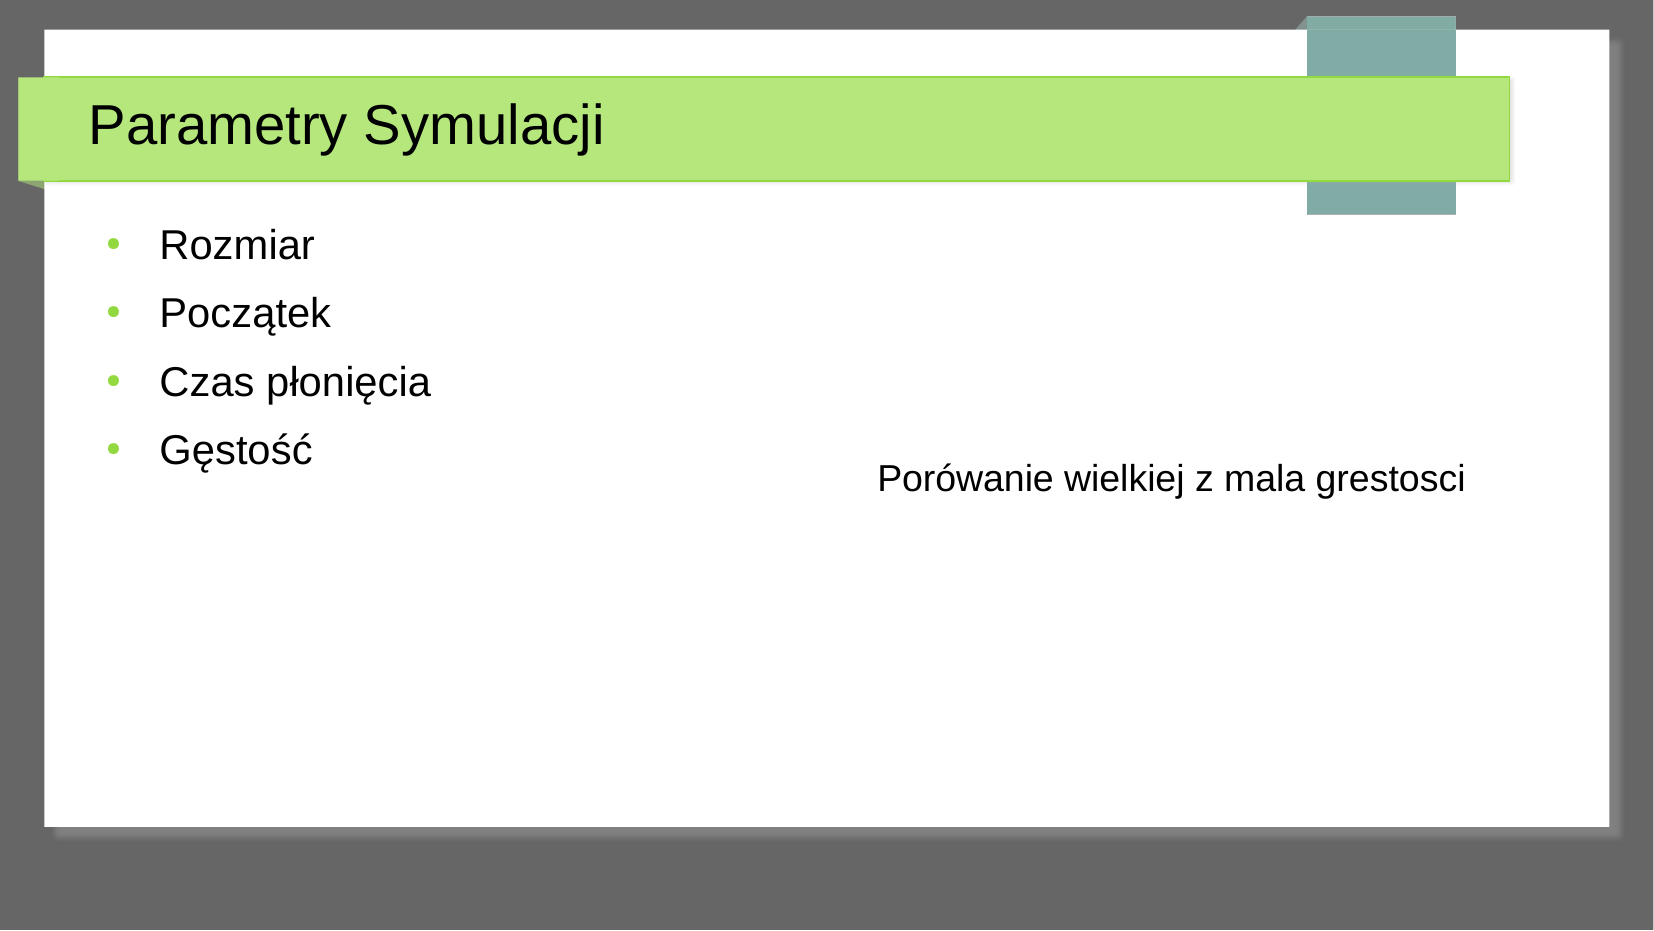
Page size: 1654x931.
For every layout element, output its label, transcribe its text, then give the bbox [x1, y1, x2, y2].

list Rozmiar Początek Czas płonięcia Gęstość [88, 221, 1565, 813]
title Parametry Symulacji [88, 73, 1506, 178]
text_box Porówanie wielkiej z mala grestosci [862, 450, 1468, 507]
